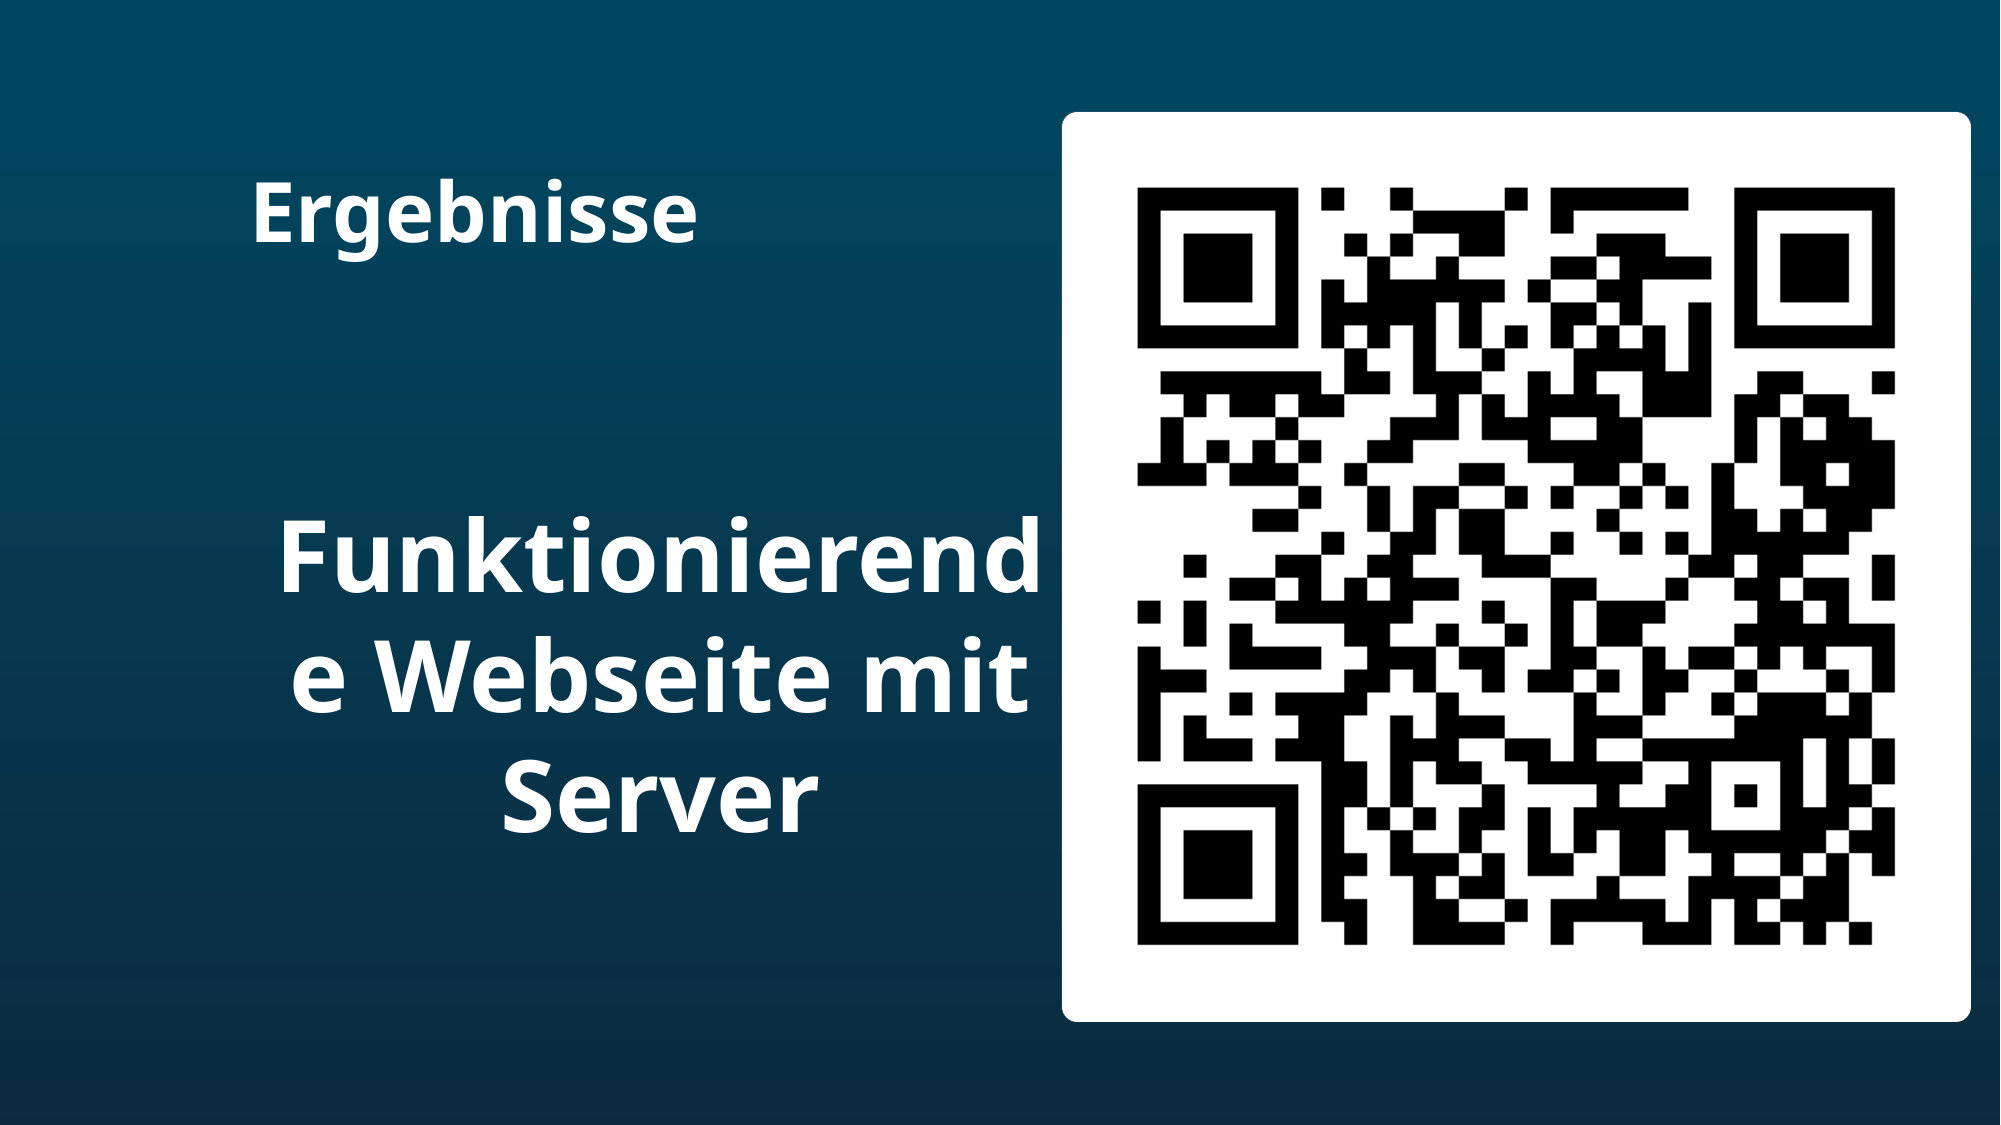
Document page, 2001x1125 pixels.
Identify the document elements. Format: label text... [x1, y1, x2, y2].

text_box [0, 0, 2000, 1125]
text_box Ergebnisse [235, 149, 1061, 269]
text_box Funktionierende Webseite mit Server [241, 354, 1061, 991]
picture [1092, 143, 1941, 991]
